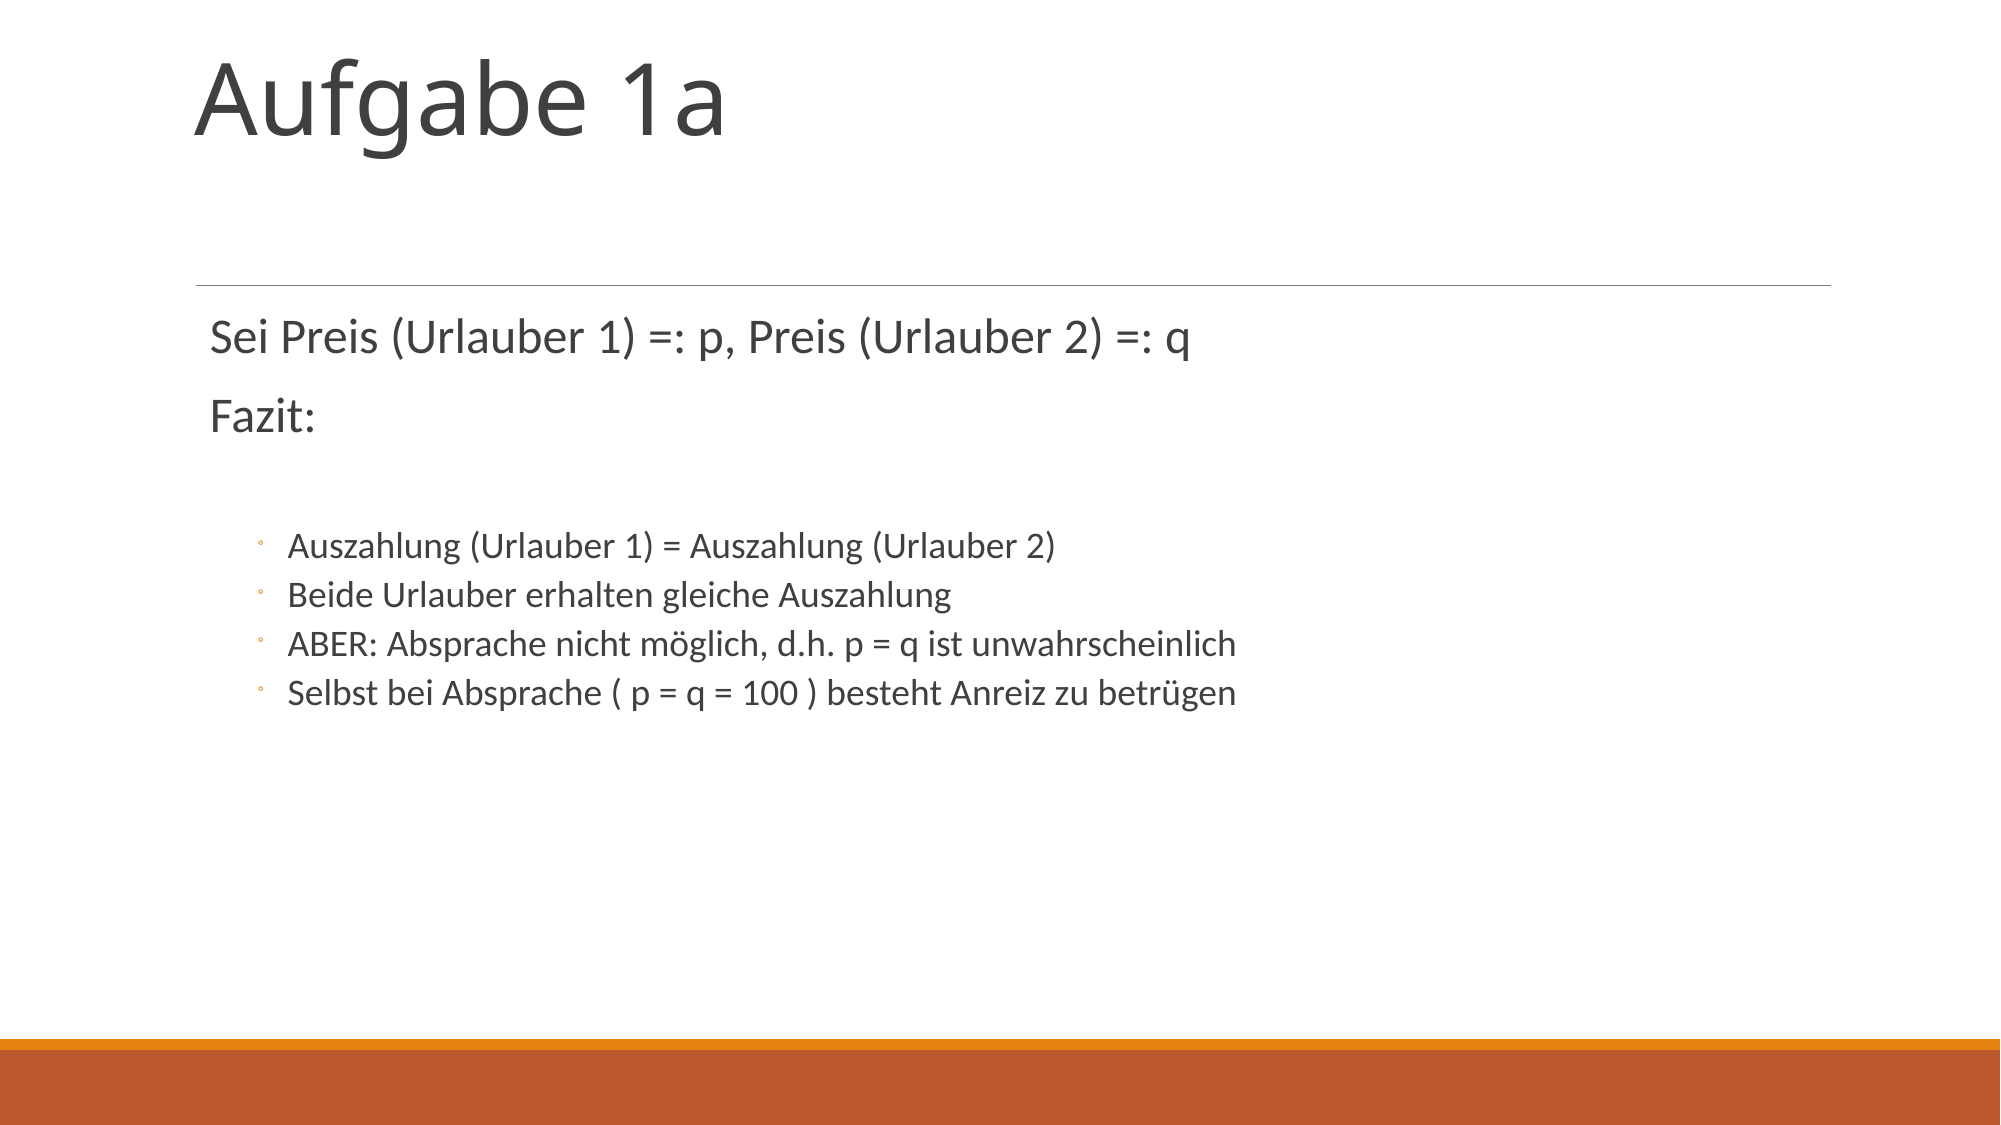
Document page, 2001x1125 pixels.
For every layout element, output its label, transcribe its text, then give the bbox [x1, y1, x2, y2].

title Aufgabe 1a [180, 47, 1830, 285]
list Sei Preis (Urlauber 1) =: p, Preis (Urlauber 2) =: q Fazit: Auszahlung (Urlauber 1) = Auszahlung (Urlauber 2) Beide Urlauber erhalten gleiche Auszahlung ABER: Absprache nicht möglich, d.h. p = q ist unwahrscheinlich Selbst bei Absprache ( p = q = 100 ) besteht Anreiz zu betrügen [180, 302, 1830, 963]
